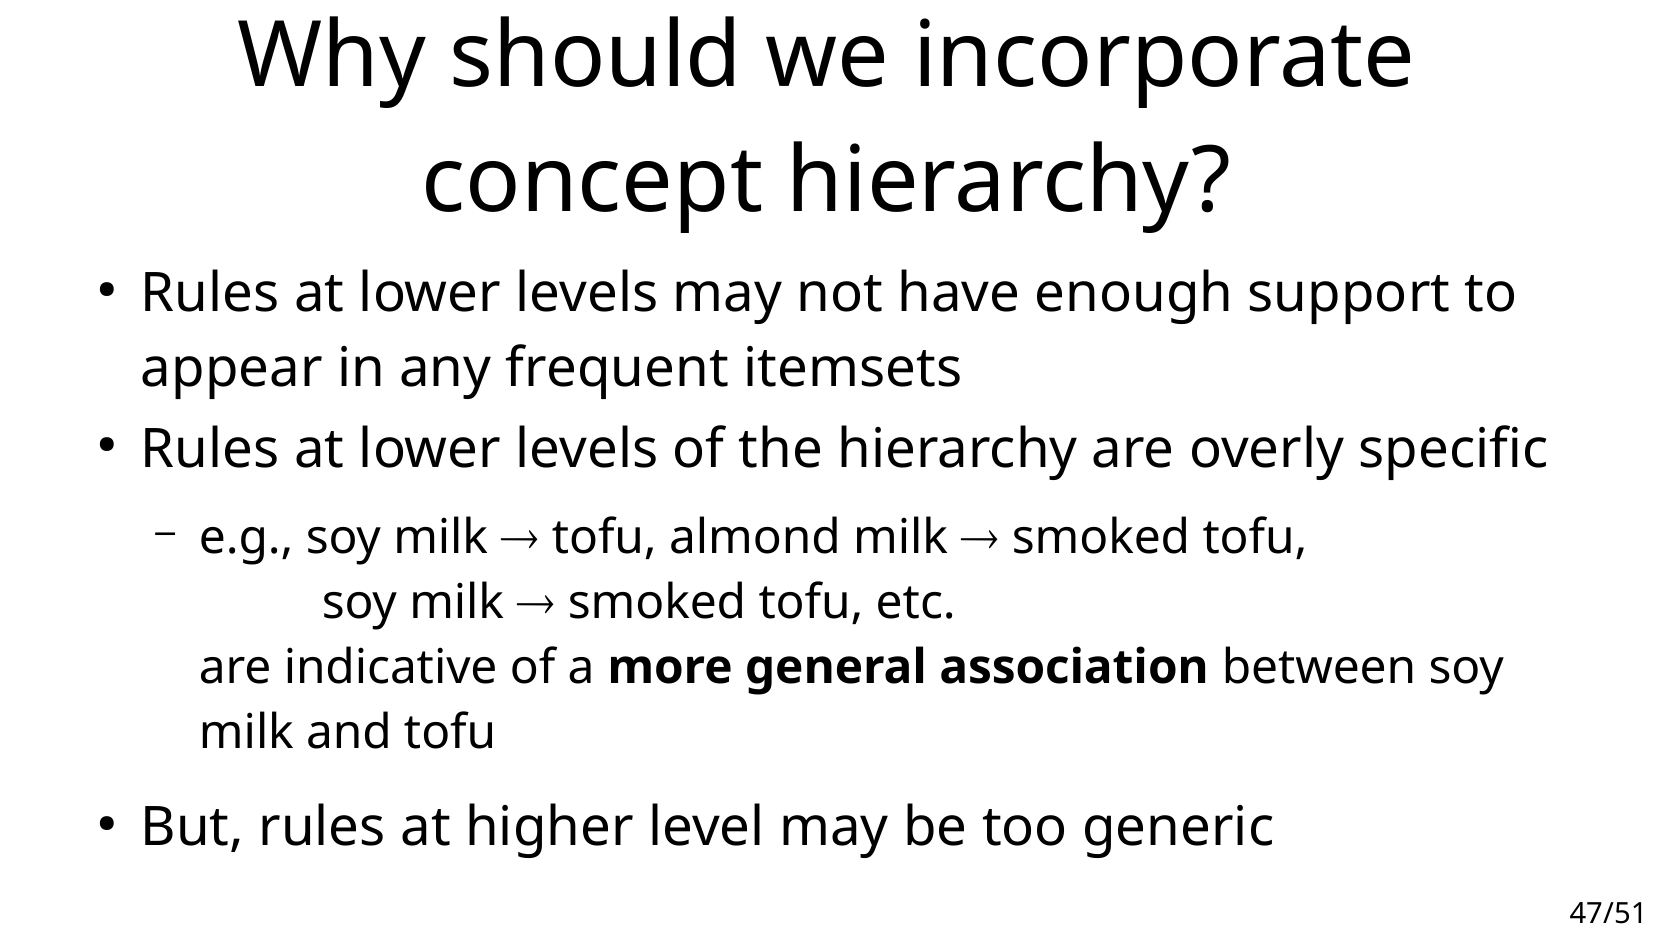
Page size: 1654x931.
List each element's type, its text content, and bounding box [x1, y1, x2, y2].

list Rules at lower levels may not have enough support to appear in any frequent itemsets Rules at lower levels of the hierarchy are overly specific e.g., soy milk  tofu, almond milk  smoked tofu, soy milk  smoked tofu, etc. are indicative of a more general association between soy milk and tofu But, rules at higher level may be too generic [82, 253, 1571, 874]
title Why should we incorporate concept hierarchy? [82, 0, 1571, 243]
